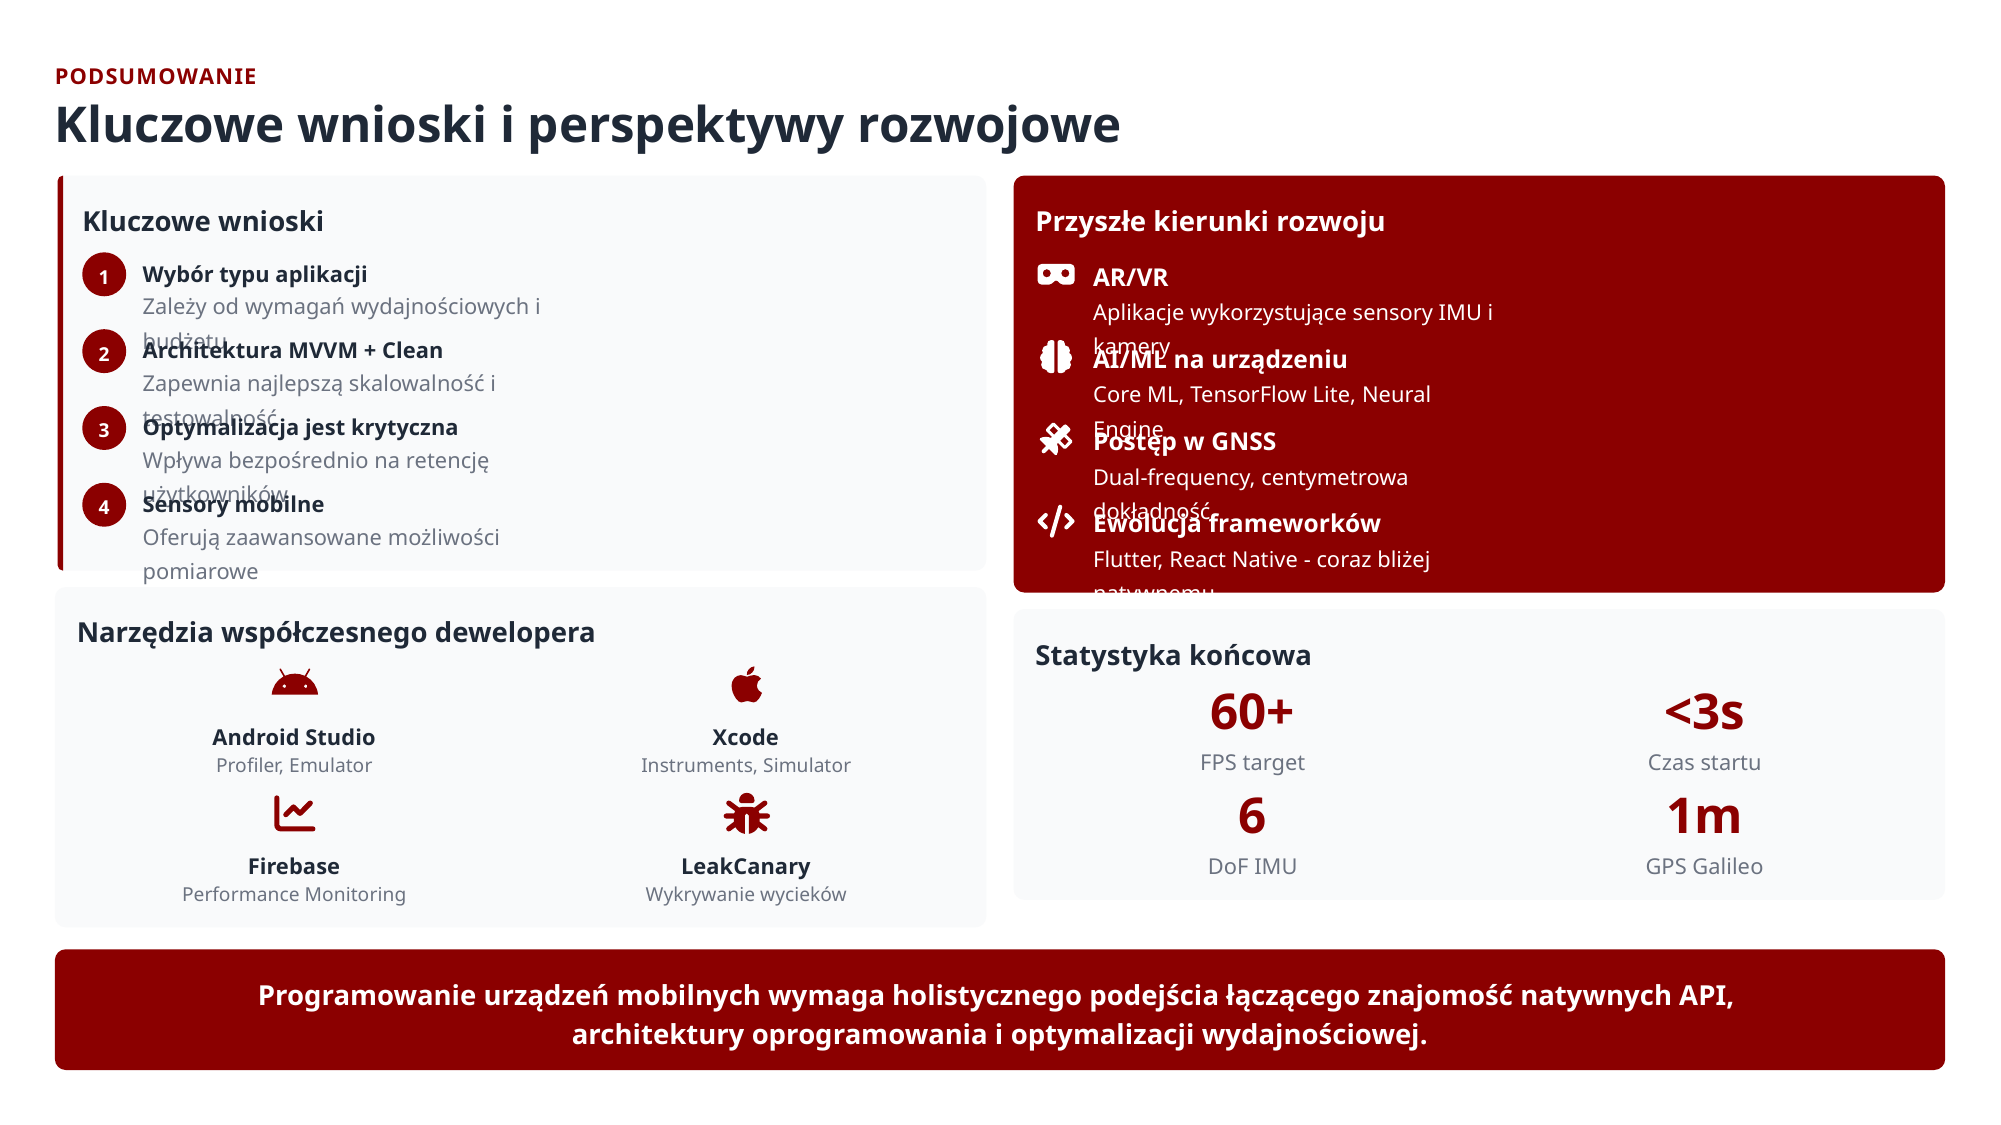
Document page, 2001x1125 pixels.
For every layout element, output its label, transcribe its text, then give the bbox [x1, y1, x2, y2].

text_box 3 [77, 406, 131, 450]
text_box DoF IMU [1030, 845, 1476, 878]
text_box GPS Galileo [1482, 845, 1928, 878]
text_box [57, 175, 987, 571]
text_box [1013, 175, 1946, 593]
text_box Aplikacje wykorzystujące sensory IMU i kamery [1093, 291, 1556, 324]
text_box Kluczowe wnioski [82, 198, 978, 236]
text_box Sensory mobilne [143, 483, 590, 516]
text_box 1m [1475, 790, 1935, 845]
text_box Architektura MVVM + Clean [143, 329, 601, 362]
text_box Narzędzia współczesnego dewelopera [77, 609, 978, 647]
text_box 2 [77, 329, 131, 373]
text_box [54, 949, 1946, 1071]
text_box Wpływa bezpośrednio na retencję użytkowników [143, 439, 616, 472]
text_box Flutter, React Native - coraz bliżej natywnemu [1093, 538, 1536, 571]
text_box Przyszłe kierunki rozwoju [1035, 198, 1937, 236]
text_box Oferują zaawansowane możliwości pomiarowe [143, 516, 590, 549]
text_box [54, 587, 987, 928]
text_box PODSUMOWANIE [55, 55, 1956, 88]
text_box 6 [1023, 790, 1475, 845]
text_box Xcode [523, 716, 969, 749]
text_box Zależy od wymagań wydajnościowych i budżetu [143, 285, 598, 318]
text_box Instruments, Simulator [524, 749, 968, 776]
text_box Czas startu [1482, 741, 1928, 774]
text_box LeakCanary [523, 845, 969, 878]
text_box Optymalizacja jest krytyczna [143, 406, 616, 439]
text_box Core ML, TensorFlow Lite, Neural Engine [1093, 373, 1502, 406]
text_box FPS target [1030, 741, 1476, 774]
text_box Wykrywanie wycieków [524, 878, 968, 905]
text_box Zapewnia najlepszą skalowalność i testowalność [143, 362, 601, 395]
text_box AR/VR [1093, 252, 1557, 291]
text_box 60+ [1023, 686, 1475, 741]
text_box Programowanie urządzeń mobilnych wymaga holistycznego podejścia łączącego znajomość natywnych API, architektury oprogramowania i optymalizacji wydajnościowej. [70, 971, 1930, 1048]
text_box Profiler, Emulator [72, 749, 516, 776]
text_box Ewolucja frameworków [1093, 499, 1538, 538]
text_box Postęp w GNSS [1093, 417, 1512, 455]
text_box Firebase [71, 845, 517, 878]
text_box 1 [77, 252, 131, 296]
text_box Dual-frequency, centymetrowa dokładność [1093, 455, 1510, 488]
text_box AI/ML na urządzeniu [1093, 335, 1503, 373]
text_box 4 [77, 483, 131, 527]
text_box Kluczowe wnioski i perspektywy rozwojowe [55, 99, 1970, 154]
text_box <3s [1475, 686, 1935, 741]
text_box Performance Monitoring [72, 878, 516, 905]
text_box Android Studio [71, 716, 517, 749]
text_box [1013, 609, 1946, 900]
text_box Statystyka końcowa [1035, 631, 1937, 669]
text_box Wybór typu aplikacji [143, 252, 598, 285]
